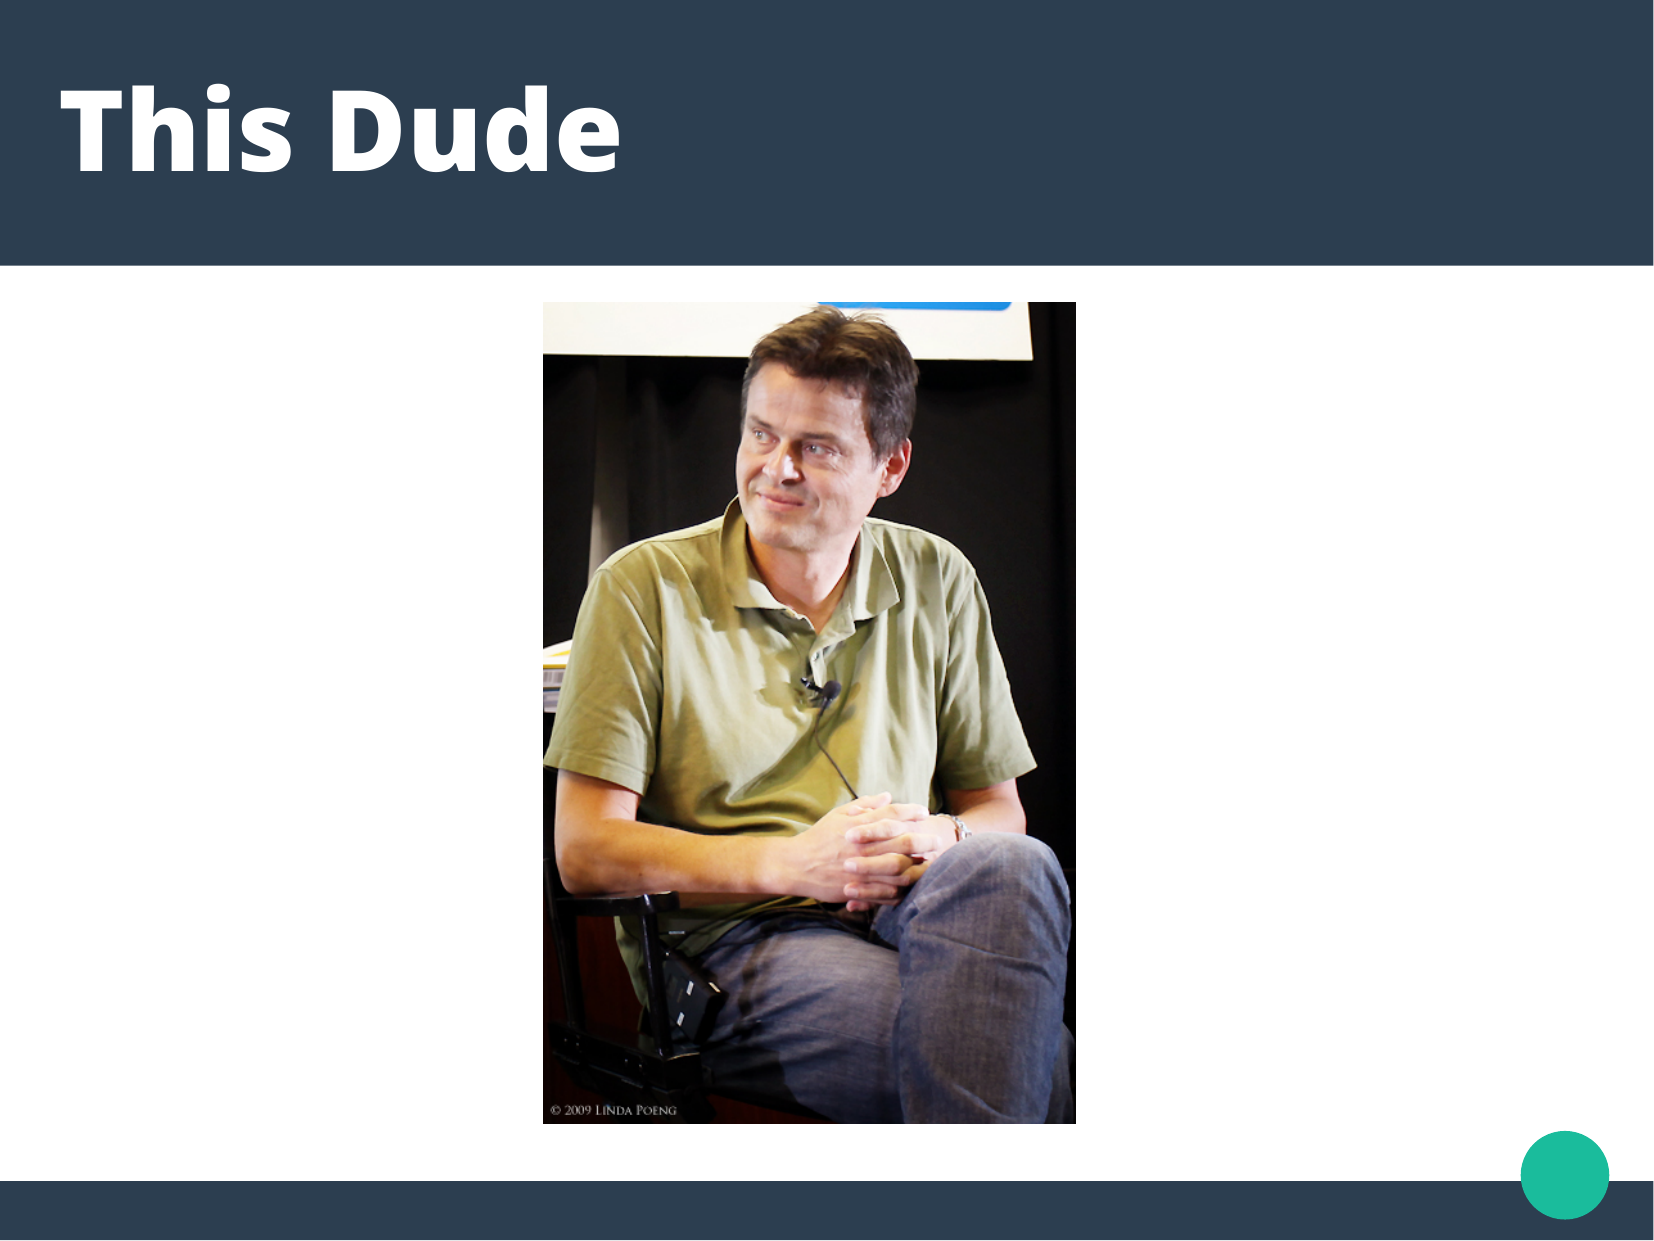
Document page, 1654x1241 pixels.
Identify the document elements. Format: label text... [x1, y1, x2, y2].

title This Dude [59, 49, 1595, 207]
picture [543, 302, 1076, 1124]
